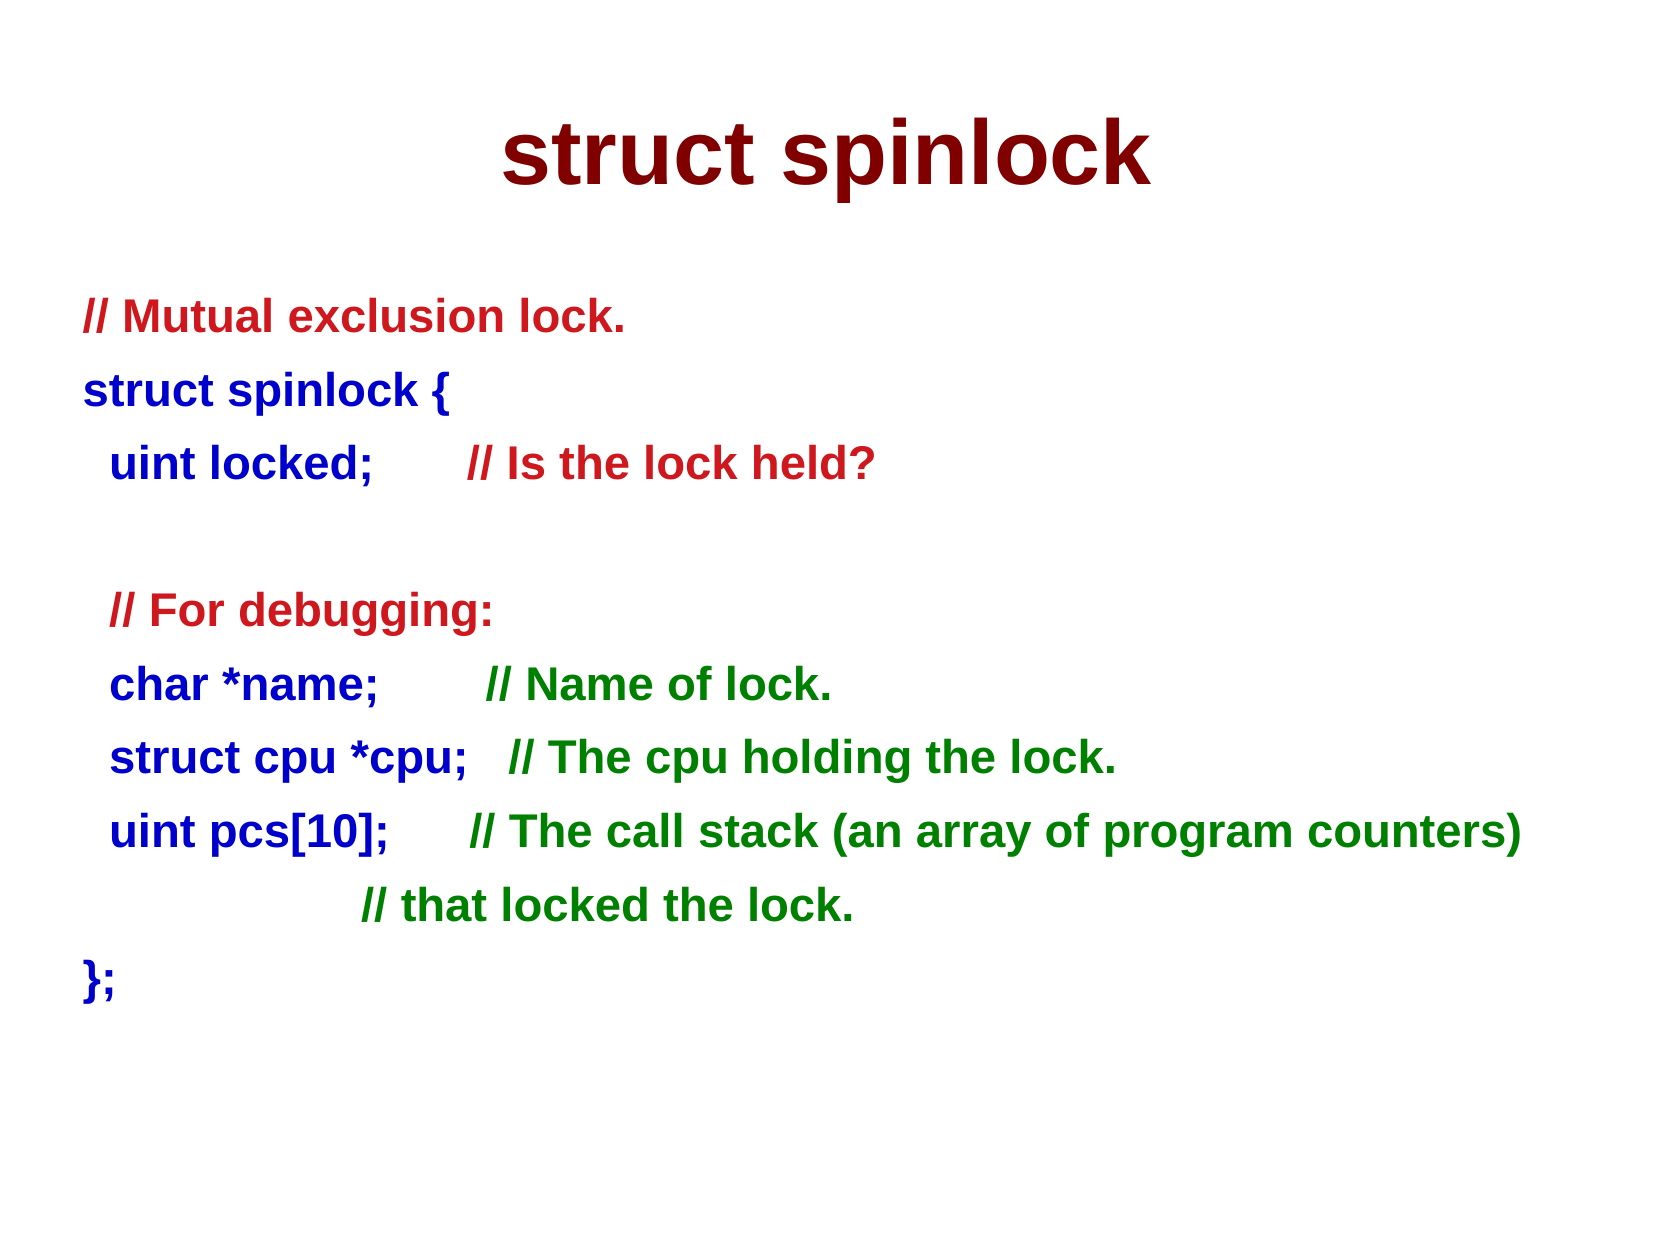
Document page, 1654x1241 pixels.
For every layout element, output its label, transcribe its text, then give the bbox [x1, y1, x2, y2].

title struct spinlock [82, 49, 1571, 257]
list // Mutual exclusion lock. struct spinlock { uint locked; // Is the lock held? // For debugging: char *name; // Name of lock. struct cpu *cpu; // The cpu holding the lock. uint pcs[10]; // The call stack (an array of program counters) // that locked the lock. }; [82, 290, 1571, 1010]
